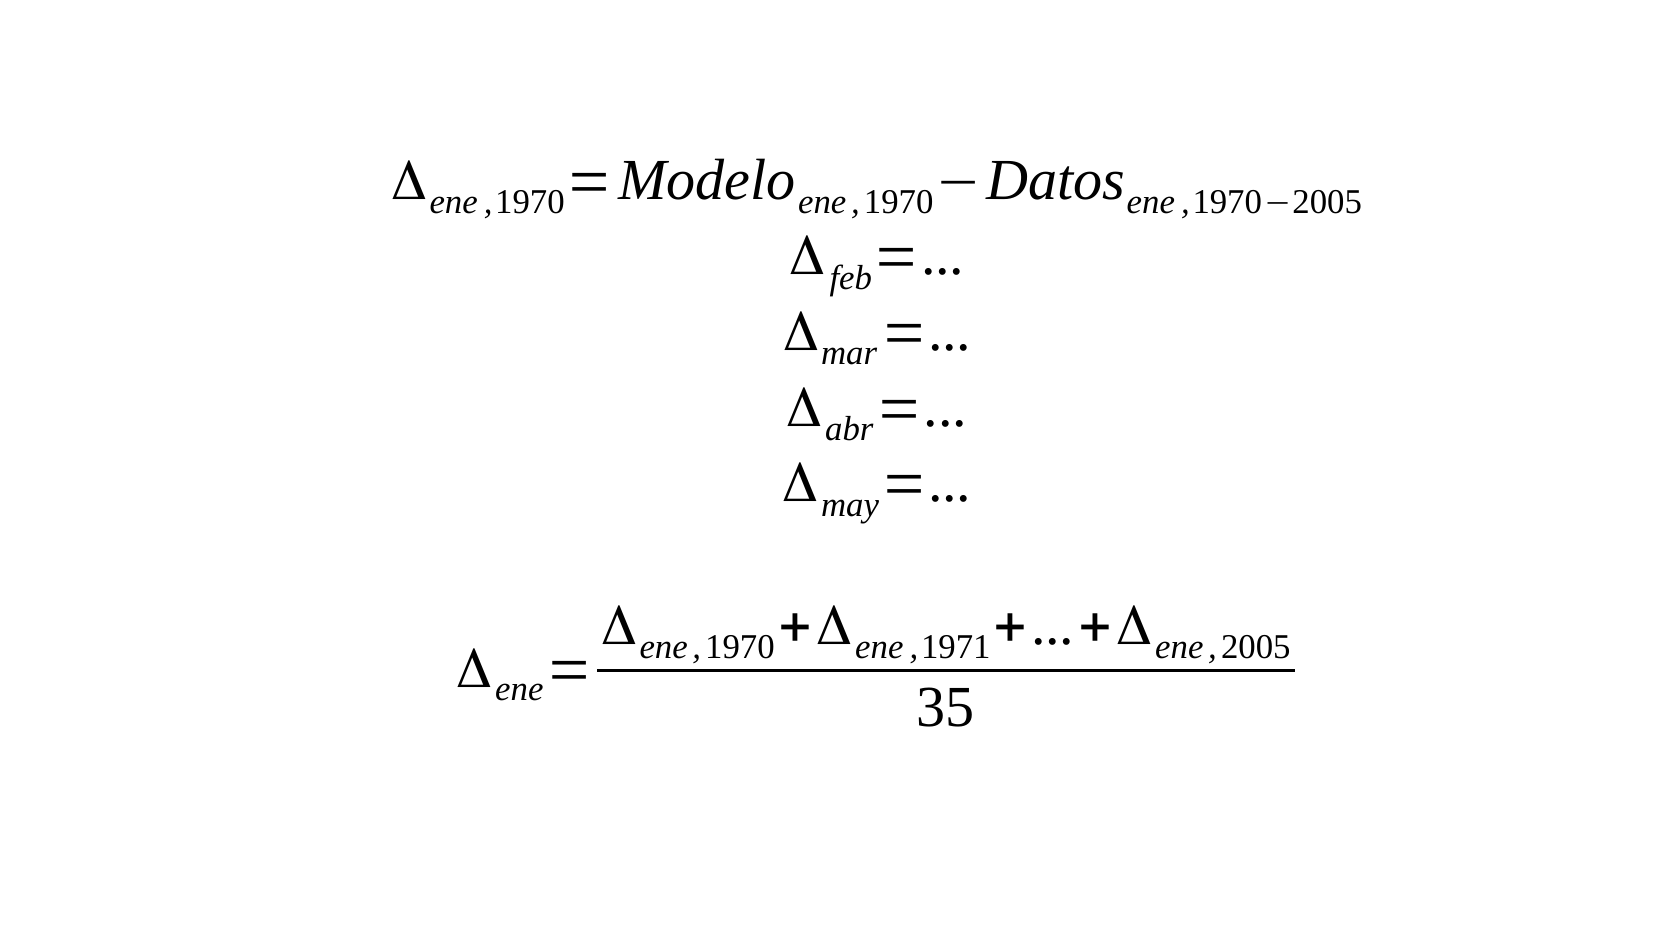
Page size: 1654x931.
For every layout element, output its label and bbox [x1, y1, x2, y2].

chart [383, 147, 1370, 740]
